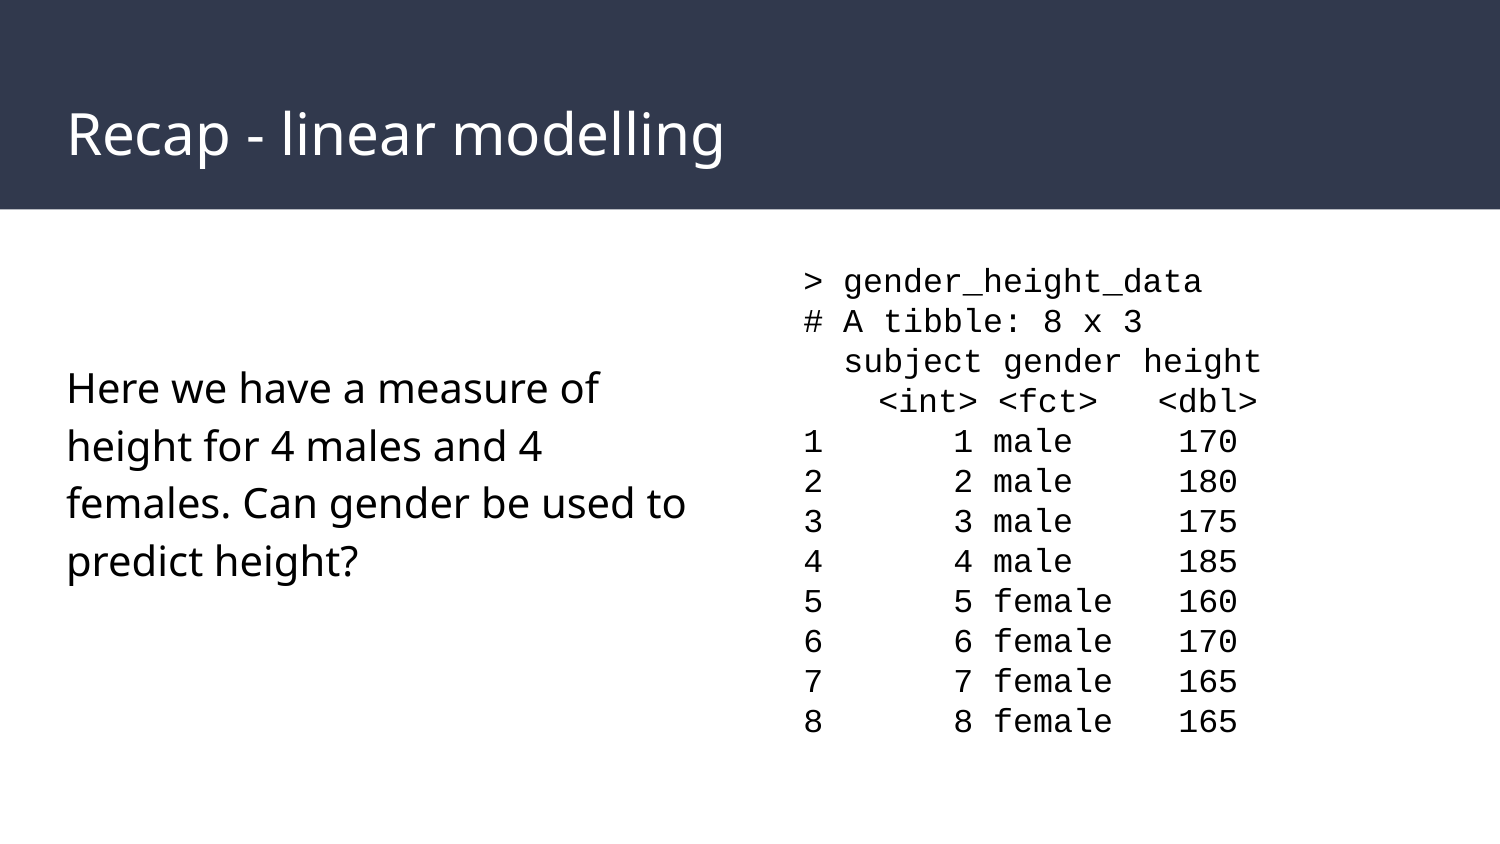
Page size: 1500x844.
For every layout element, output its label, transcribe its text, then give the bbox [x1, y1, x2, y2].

title Recap - linear modelling [51, 82, 1449, 185]
text_box Here we have a measure of height for 4 males and 4 females. Can gender be used to predict height? [51, 339, 730, 710]
text_box > gender_height_data # A tibble: 8 x 3 subject gender height <int> <fct> <dbl> 1 1 male 170 2 2 male 180 3 3 male 175 4 4 male 185 5 5 female 160 6 6 female 170 7 7 female 165 8 8 female 165 [788, 244, 1358, 822]
